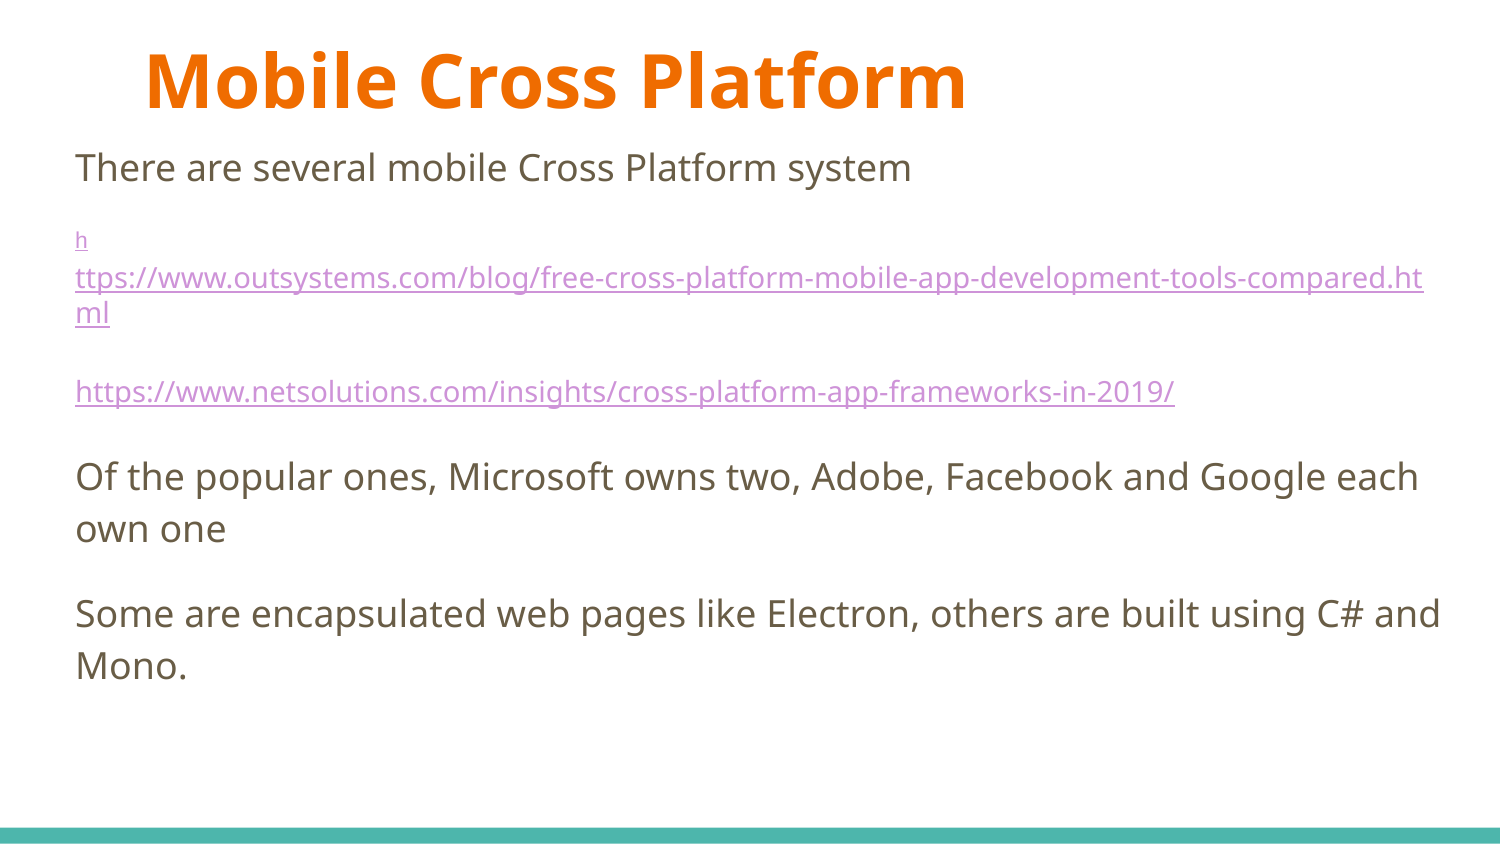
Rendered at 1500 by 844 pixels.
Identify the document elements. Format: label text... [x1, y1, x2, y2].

list There are several mobile Cross Platform system https://www.outsystems.com/blog/free-cross-platform-mobile-app-development-tools-compared.html https://www.netsolutions.com/insights/cross-platform-app-frameworks-in-2019/ Of the popular ones, Microsoft owns two, Adobe, Facebook and Google each own one Some are encapsulated web pages like Electron, others are built using C# and Mono. [60, 121, 1458, 814]
title Mobile Cross Platform [128, 18, 1458, 121]
